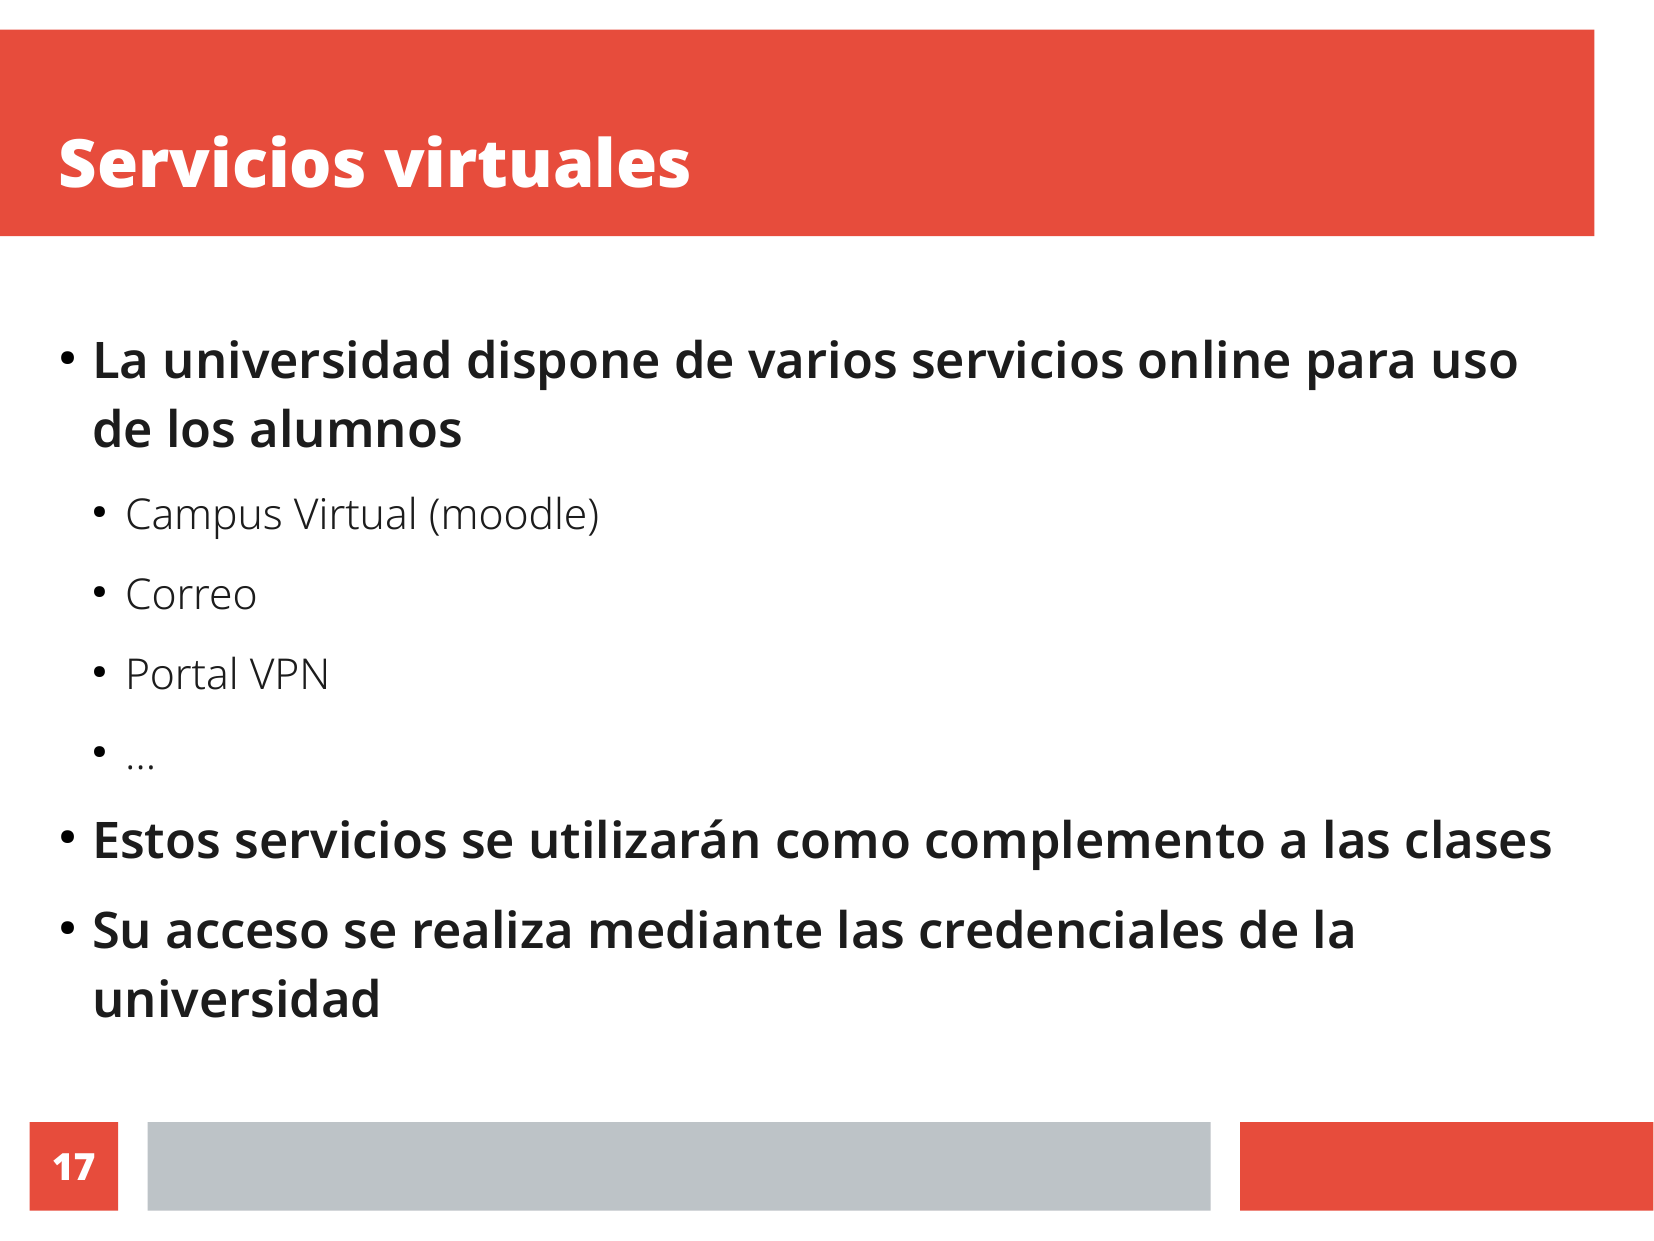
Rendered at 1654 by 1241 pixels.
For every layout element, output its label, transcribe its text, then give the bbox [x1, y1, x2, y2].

list La universidad dispone de varios servicios online para uso de los alumnos Campus Virtual (moodle) Correo Portal VPN … Estos servicios se utilizarán como complemento a las clases Su acceso se realiza mediante las credenciales de la universidad [59, 324, 1565, 1093]
title Servicios virtuales [59, 59, 1595, 207]
